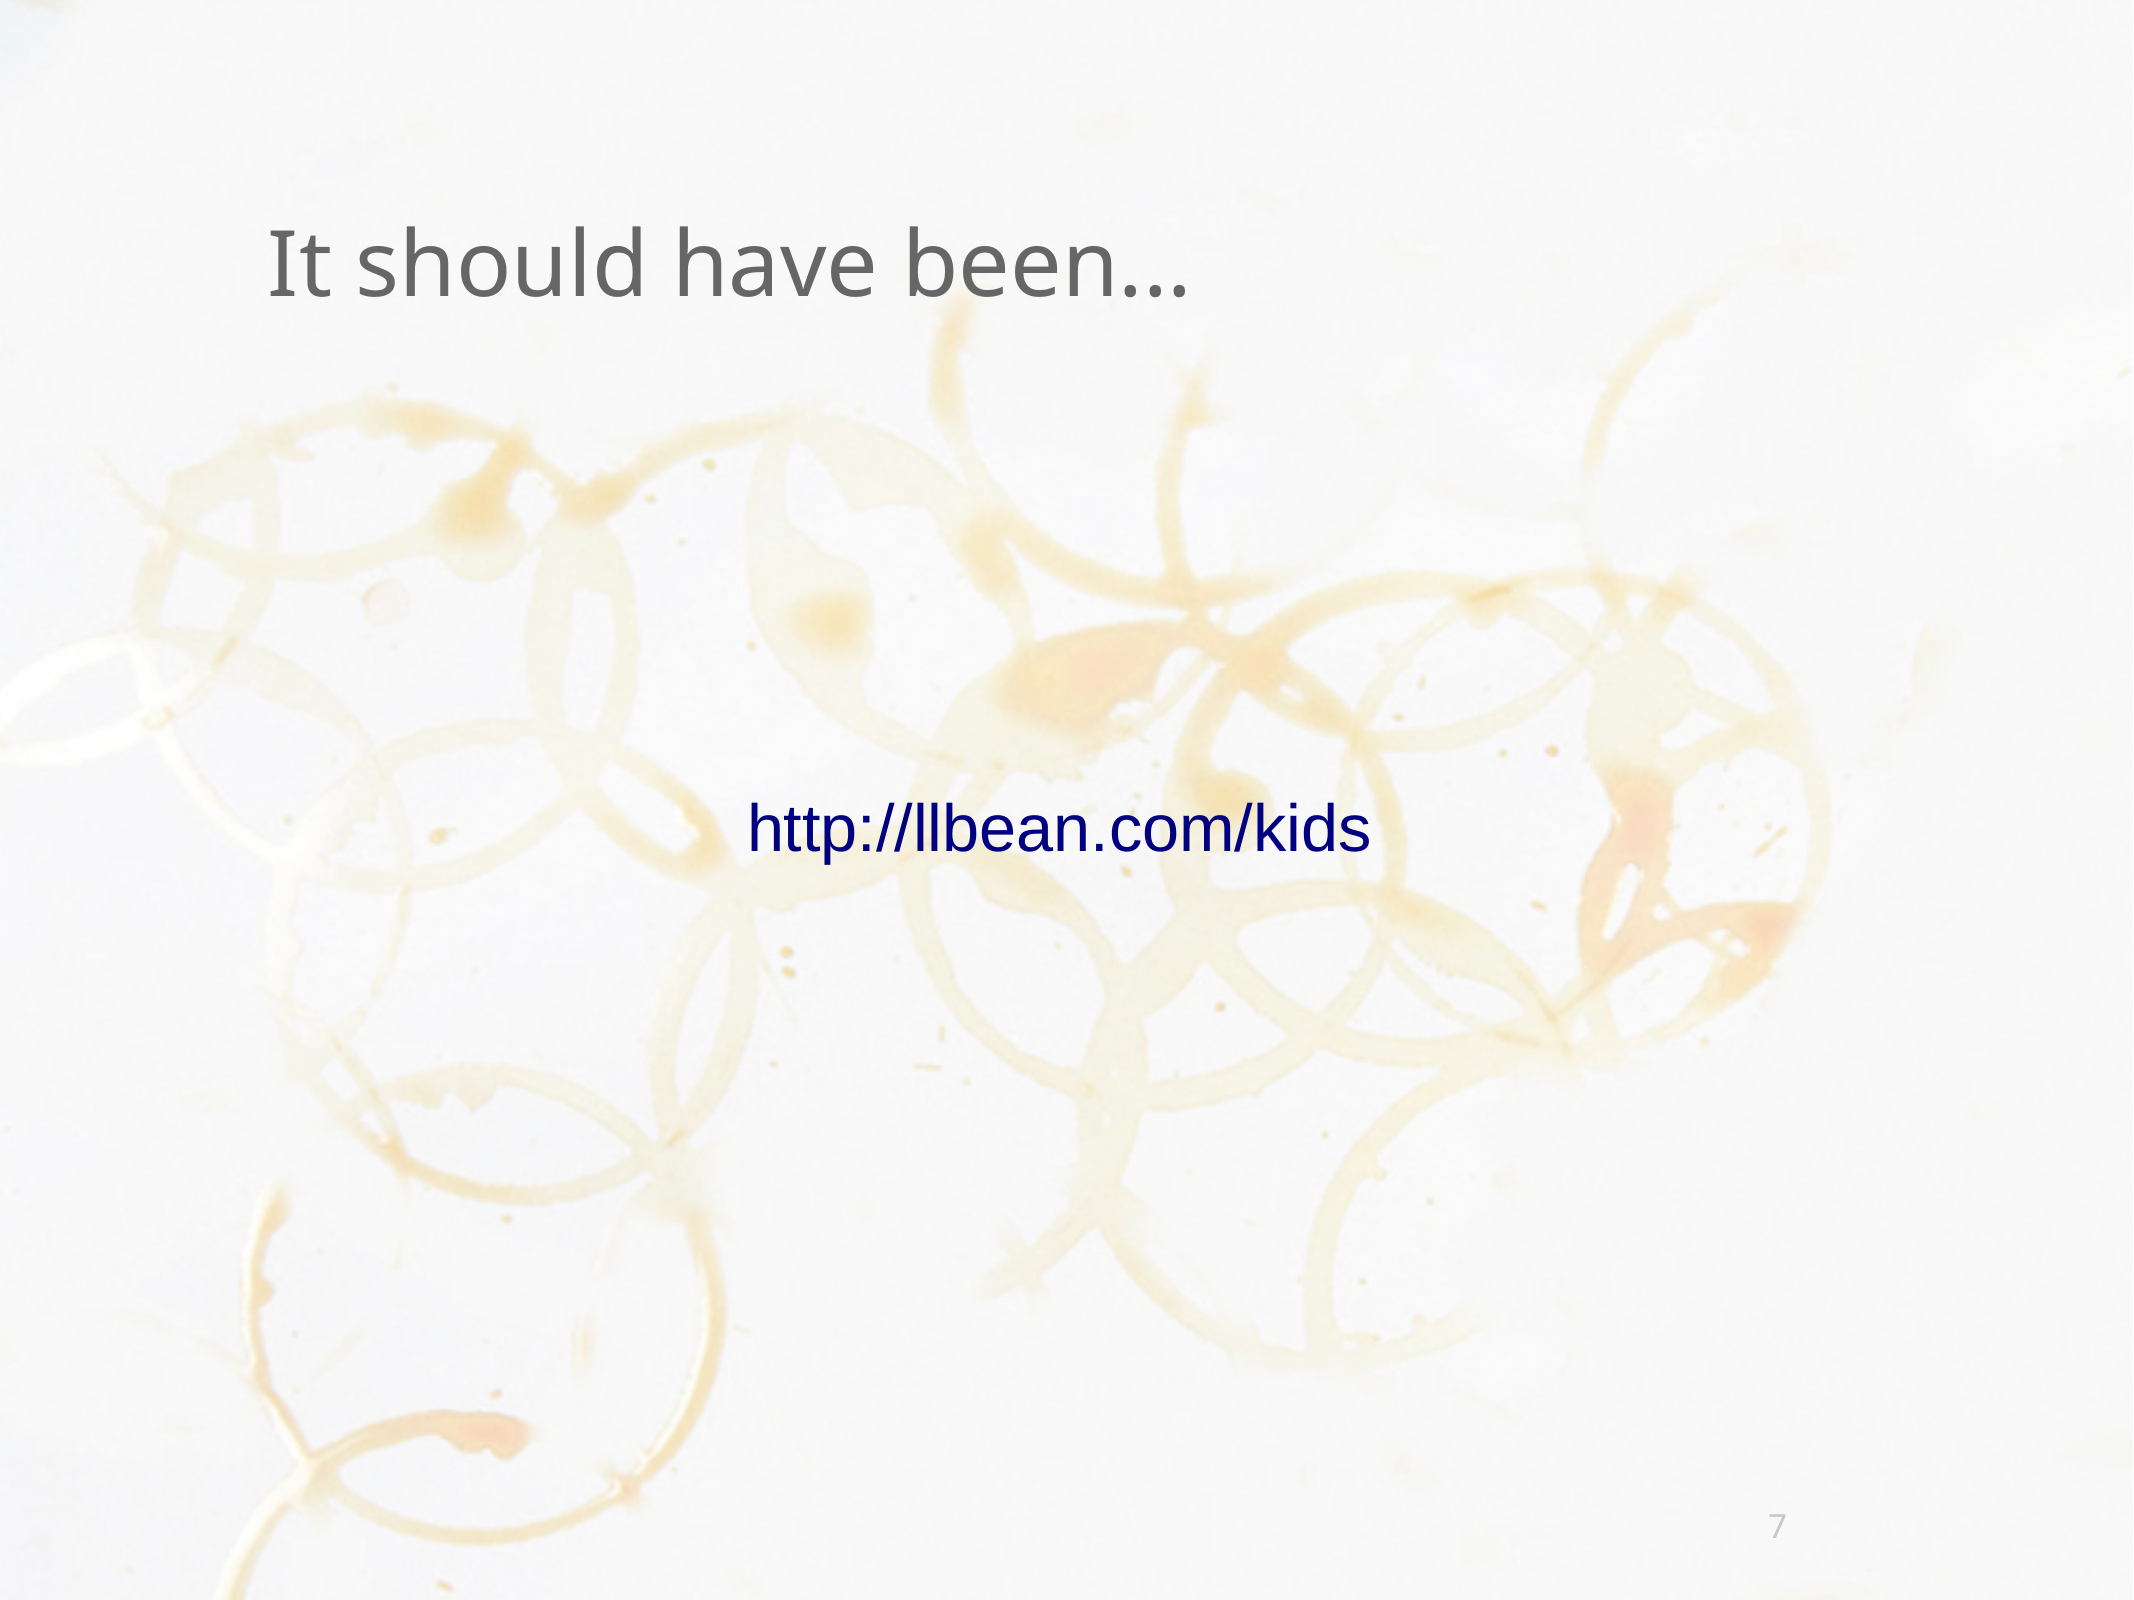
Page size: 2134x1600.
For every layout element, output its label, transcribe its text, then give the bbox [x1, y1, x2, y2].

picture [0, 0, 2134, 1600]
text_box http://llbean.com/kids [732, 777, 1409, 873]
text_box It should have been... [253, 197, 1010, 323]
